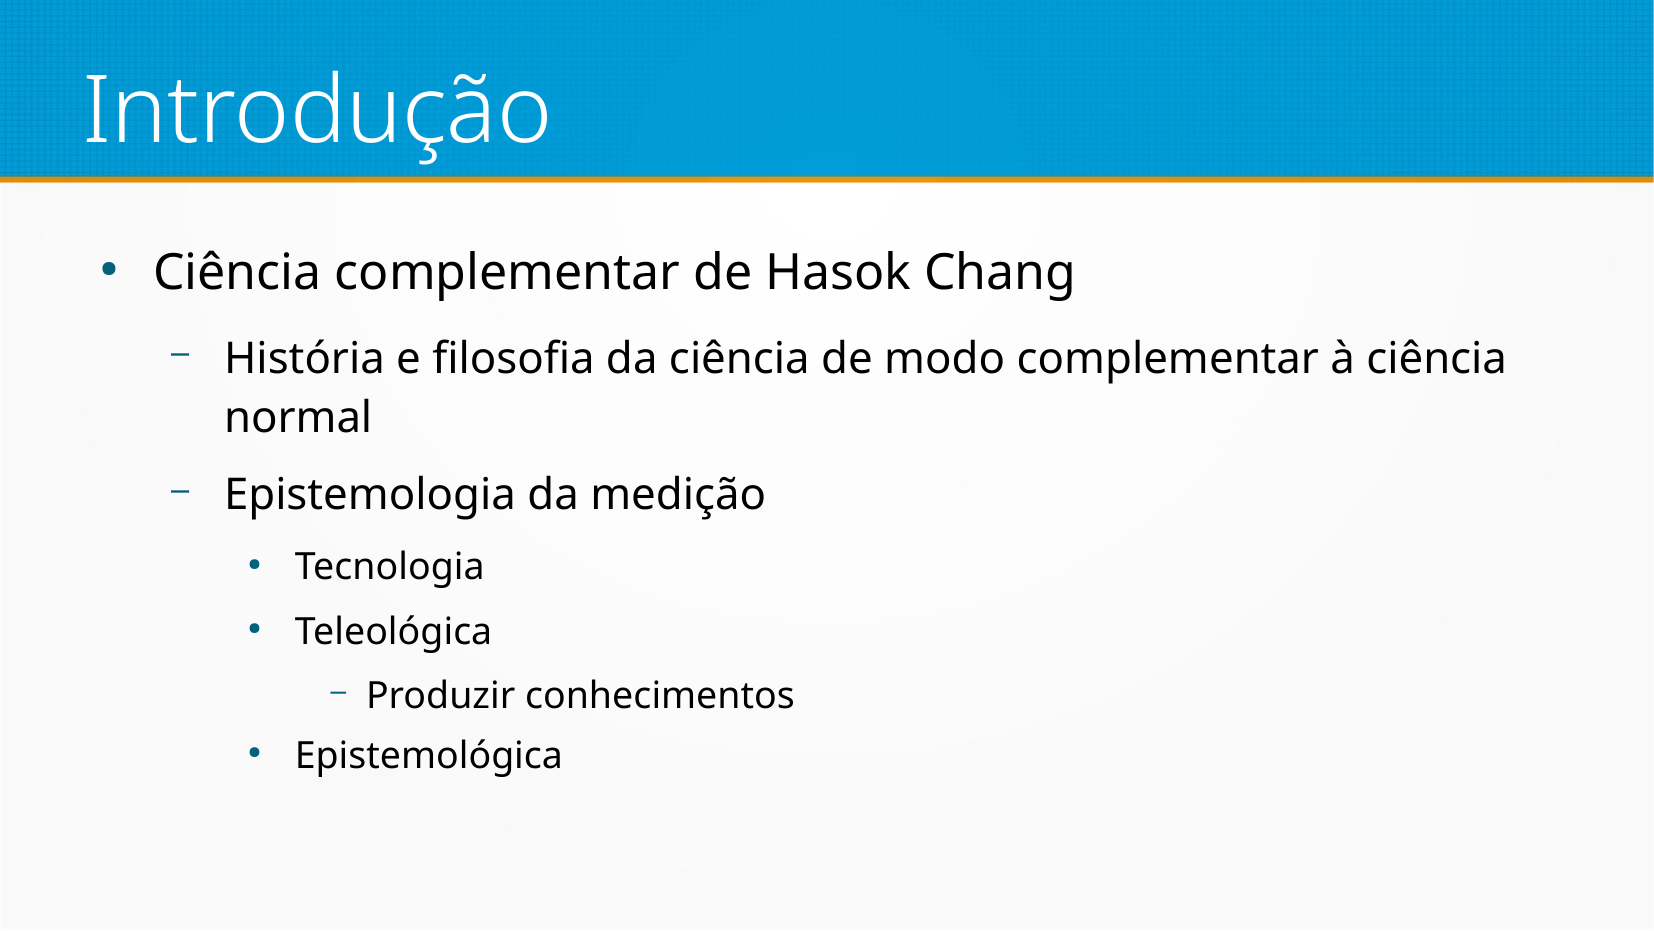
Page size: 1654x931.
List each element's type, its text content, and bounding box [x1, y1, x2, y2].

list Ciência complementar de Hasok Chang História e filosofia da ciência de modo complementar à ciência normal Epistemologia da medição Tecnologia Teleológica Produzir conhecimentos Epistemológica [82, 236, 1563, 811]
picture [0, 175, 1654, 931]
title Introdução [82, 14, 1571, 171]
